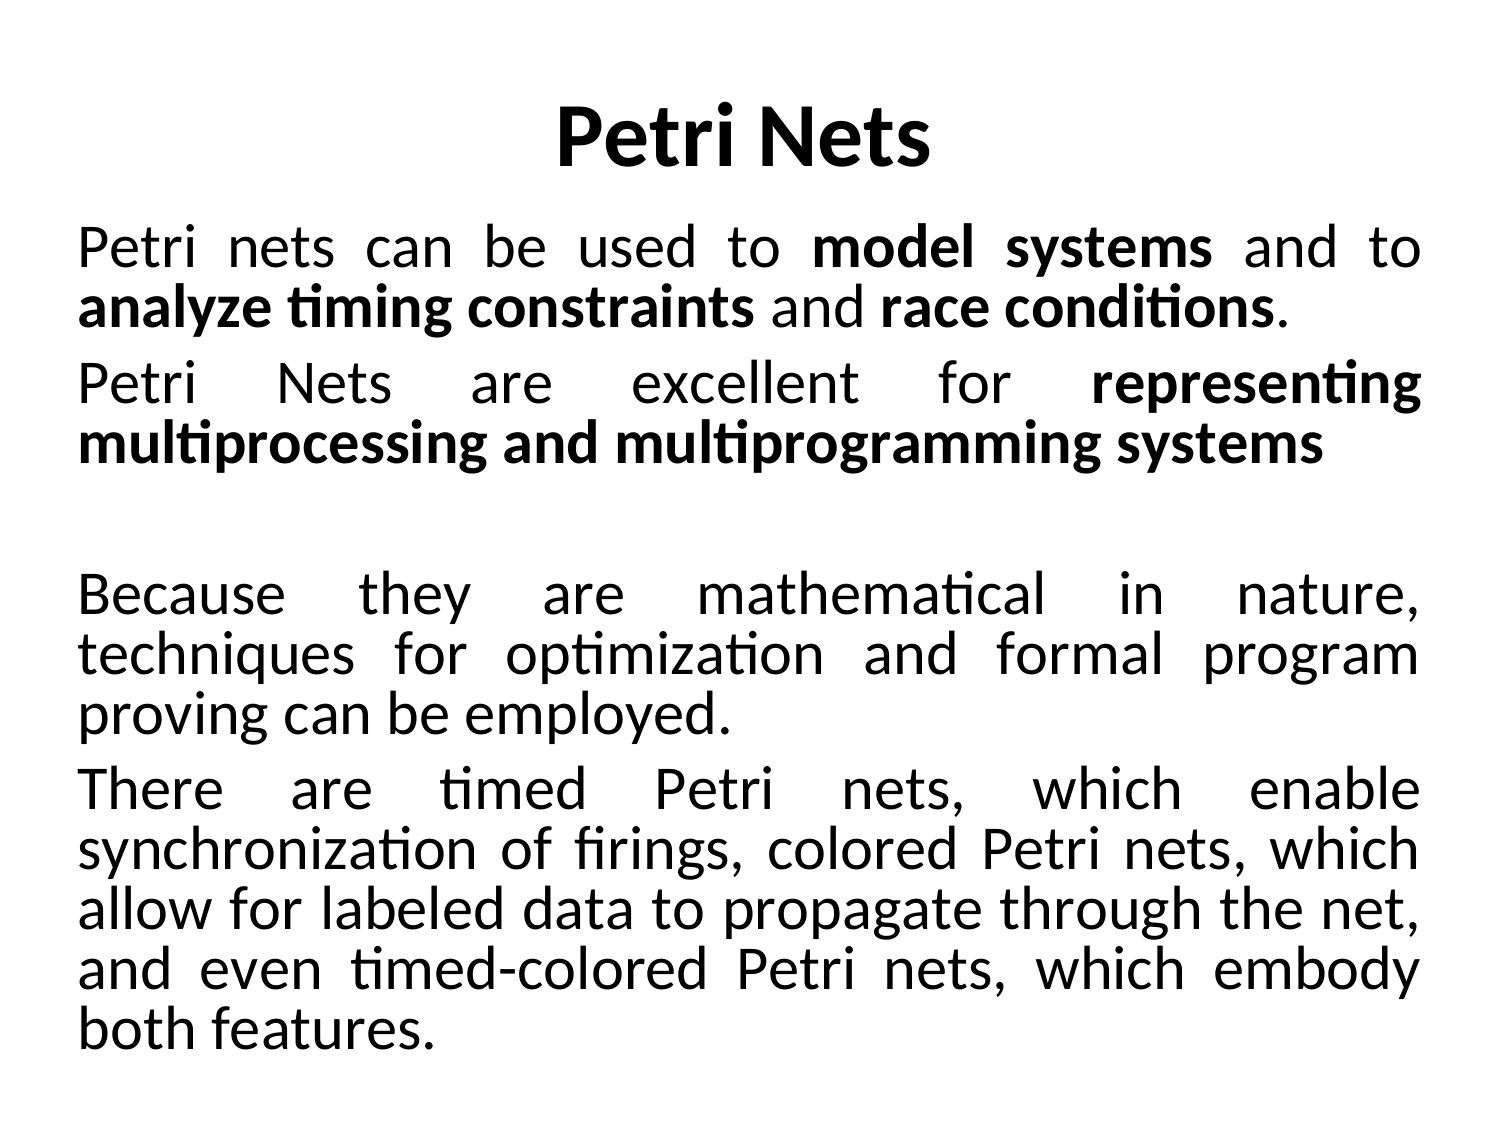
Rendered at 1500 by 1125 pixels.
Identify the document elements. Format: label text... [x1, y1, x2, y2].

title Petri Nets [0, 21, 1488, 238]
subtitle Petri nets can be used to model systems and to analyze timing constraints and race conditions. Petri Nets are excellent for representing multiprocessing and multiprogramming systems Because they are mathematical in nature, techniques for optimization and formal program proving can be employed. There are timed Petri nets, which enable synchronization of firings, colored Petri nets, which allow for labeled data to propagate through the net, and even timed-colored Petri nets, which embody both features. [62, 212, 1438, 1100]
